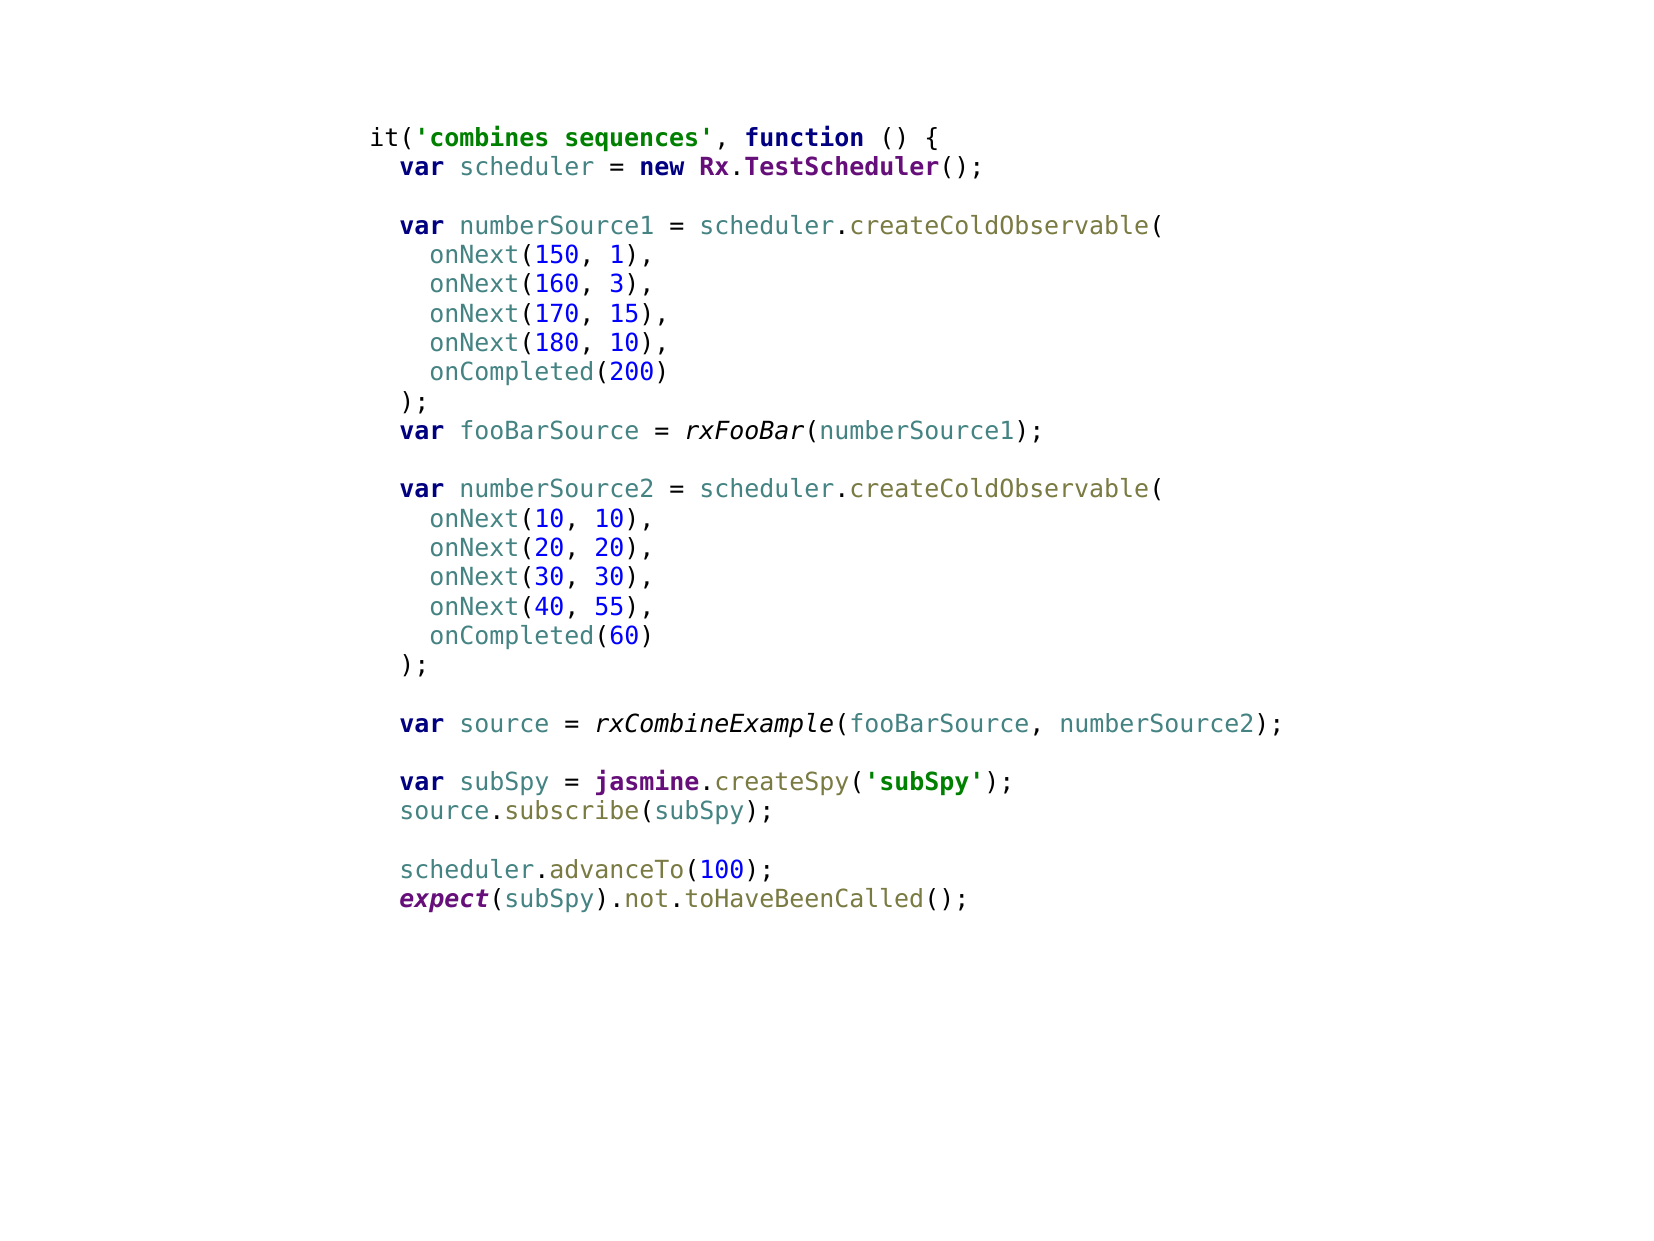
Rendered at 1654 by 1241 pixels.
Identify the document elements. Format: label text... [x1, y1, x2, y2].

text_box it('combines sequences', function () { var scheduler = new Rx.TestScheduler(); var numberSource1 = scheduler.createColdObservable( onNext(150, 1), onNext(160, 3), onNext(170, 15), onNext(180, 10), onCompleted(200) ); var fooBarSource = rxFooBar(numberSource1); var numberSource2 = scheduler.createColdObservable( onNext(10, 10), onNext(20, 20), onNext(30, 30), onNext(40, 55), onCompleted(60) ); var source = rxCombineExample(fooBarSource, numberSource2); var subSpy = jasmine.createSpy('subSpy'); source.subscribe(subSpy); scheduler.advanceTo(100); expect(subSpy).not.toHaveBeenCalled(); [354, 115, 1300, 922]
